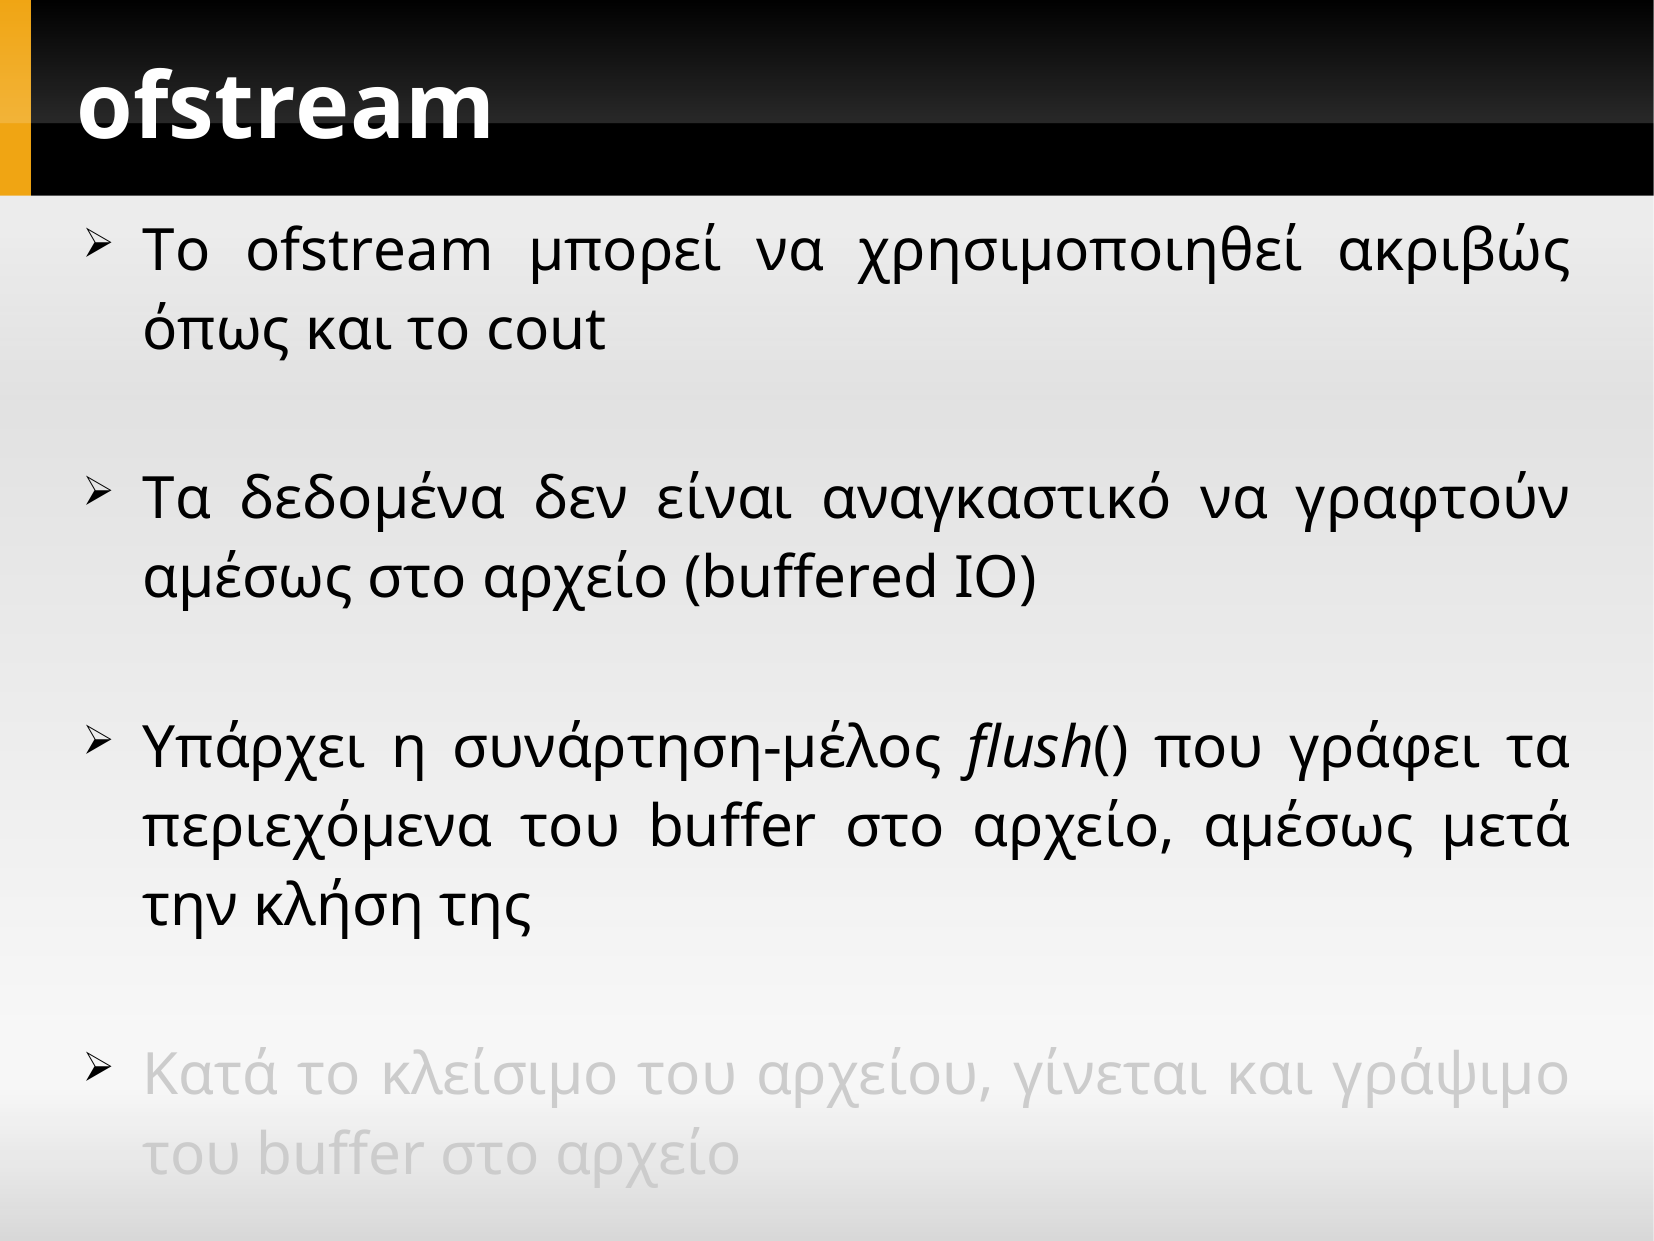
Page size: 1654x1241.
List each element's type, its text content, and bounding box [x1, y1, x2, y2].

picture [0, 0, 1654, 1241]
title ofstream [76, 0, 1565, 208]
subtitle Το ofstream μπορεί να χρησιμοποιηθεί ακριβώς όπως και το cout Τα δεδομένα δεν είναι αναγκαστικό να γραφτούν αμέσως στο αρχείο (buffered IO) Υπάρχει η συνάρτηση-μέλος flush() που γράφει τα περιεχόμενα του buffer στο αρχείο, αμέσως μετά την κλήση της Κατά το κλείσιμο του αρχείου, γίνεται και γράψιμο του buffer στο αρχείο [82, 268, 1571, 1131]
